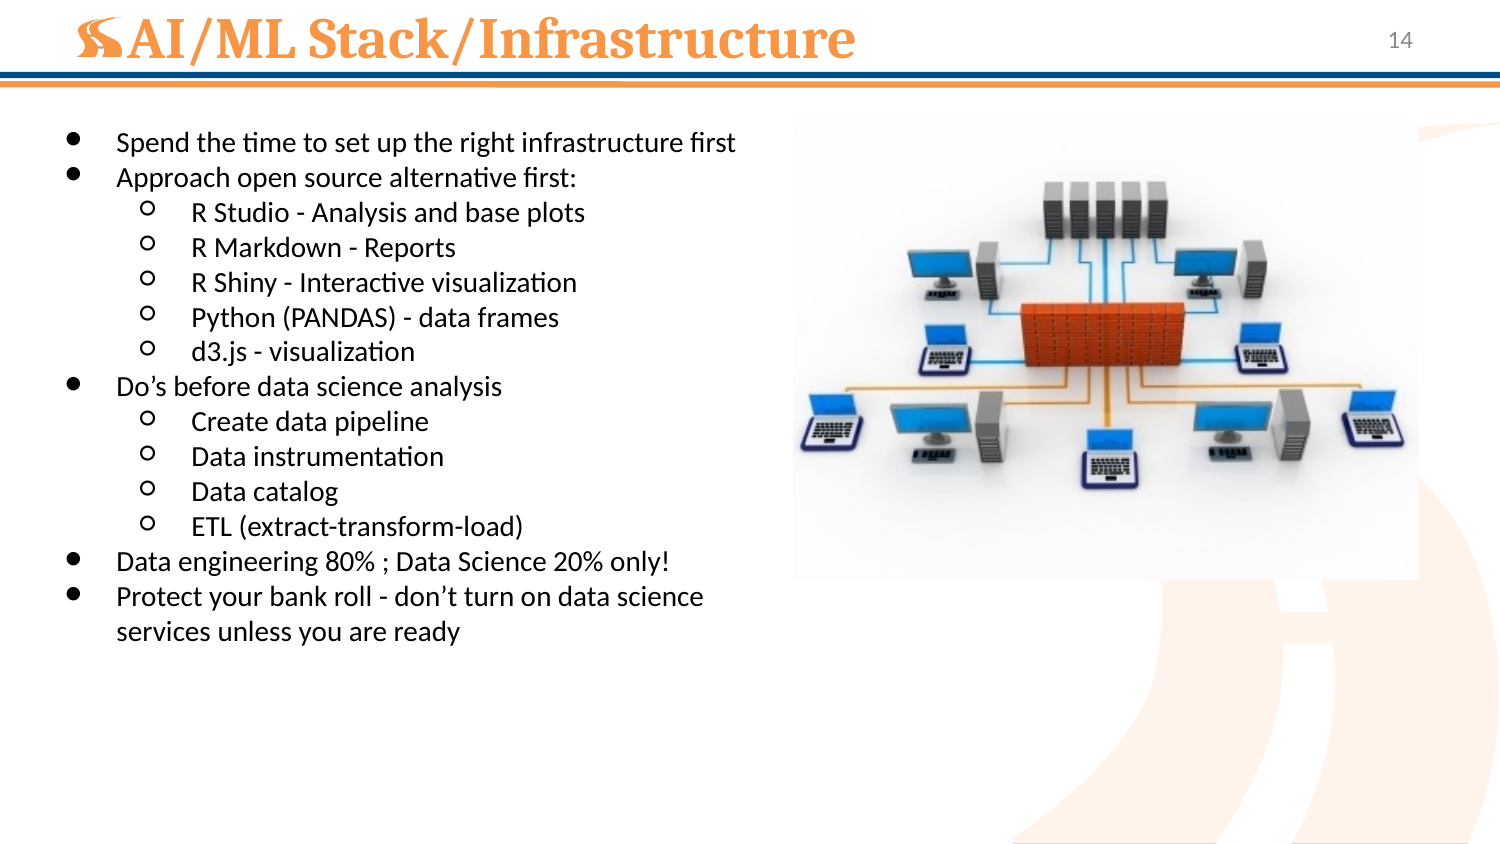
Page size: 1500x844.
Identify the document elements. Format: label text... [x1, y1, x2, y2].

slide_number <number> [1078, 16, 1429, 61]
title AI/ML Stack/Infrastructure [112, 9, 1013, 60]
picture [793, 93, 1500, 580]
picture [68, 14, 112, 57]
text_box Spend the time to set up the right infrastructure first Approach open source alternative first: R Studio - Analysis and base plots R Markdown - Reports R Shiny - Interactive visualization Python (PANDAS) - data frames d3.js - visualization Do’s before data science analysis Create data pipeline Data instrumentation Data catalog ETL (extract-transform-load) Data engineering 80% ; Data Science 20% only! Protect your bank roll - don’t turn on data science services unless you are ready [26, 108, 768, 818]
